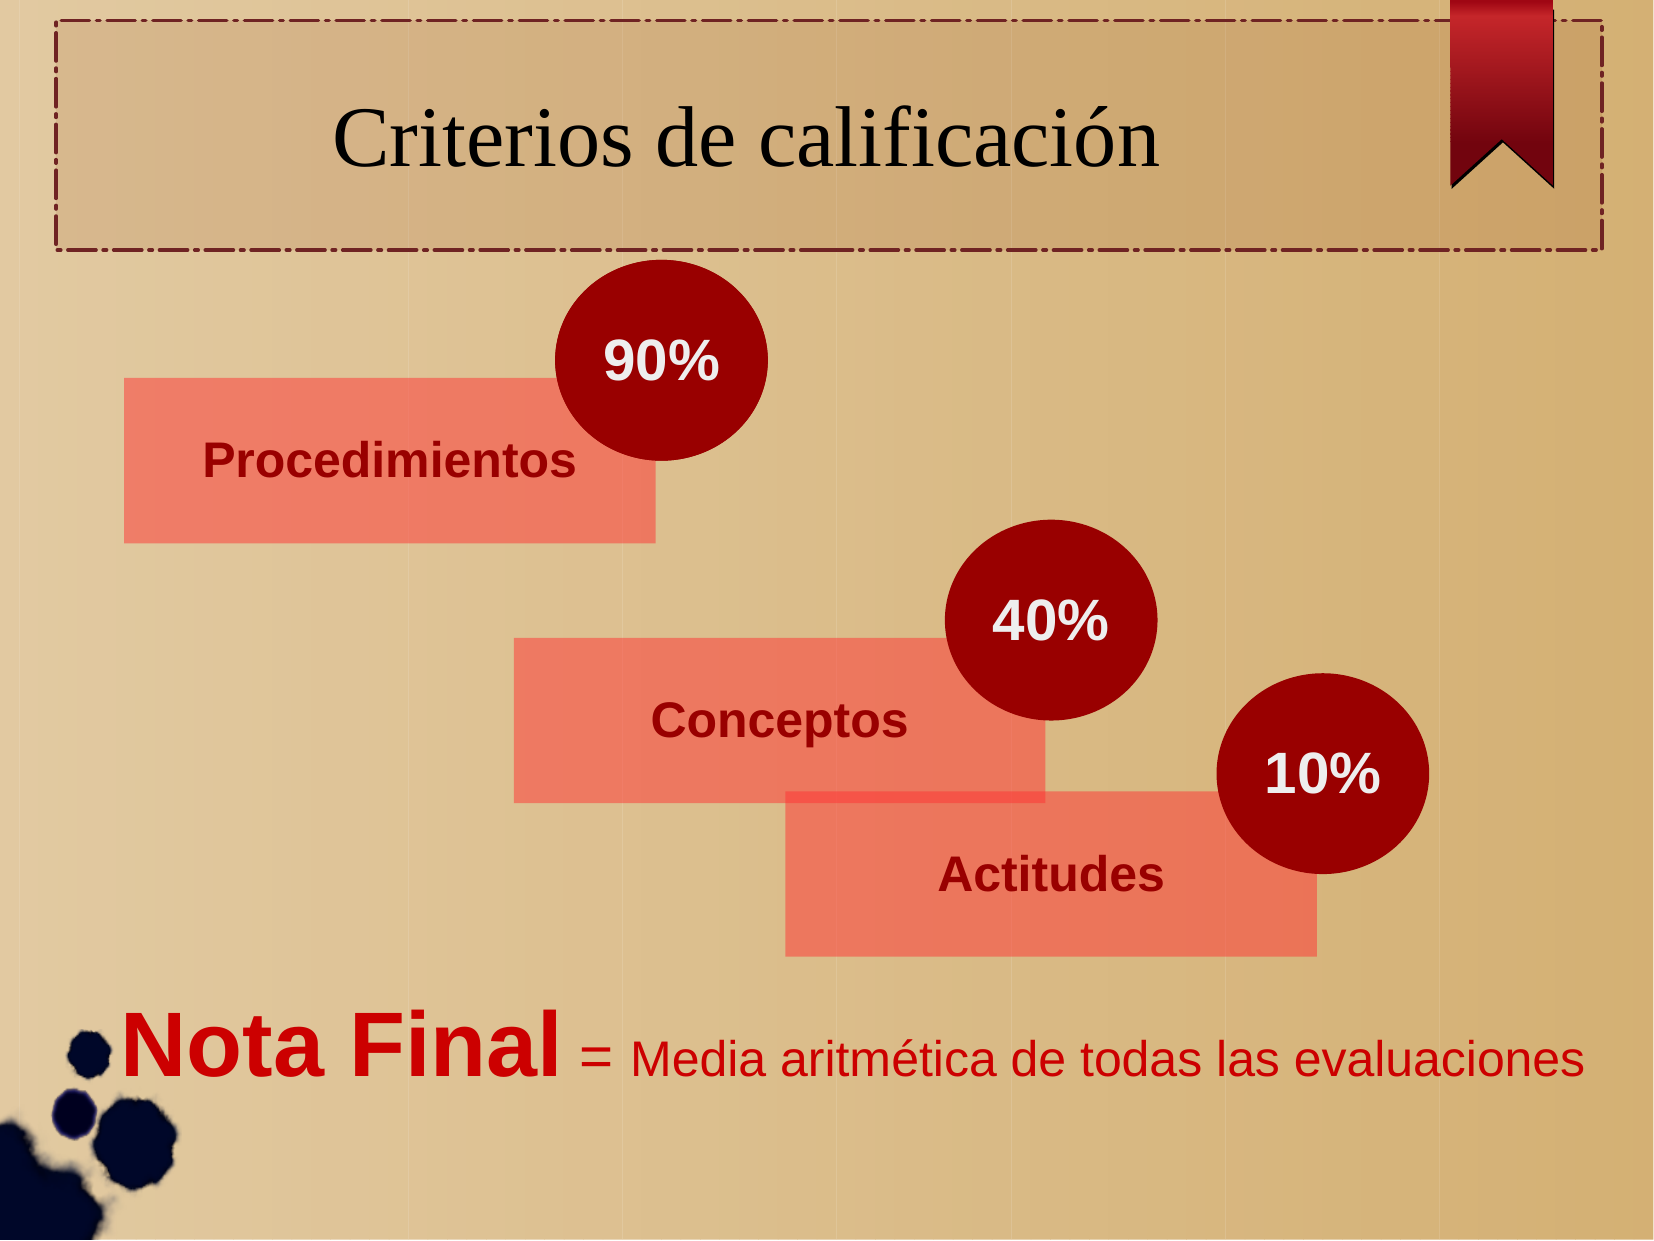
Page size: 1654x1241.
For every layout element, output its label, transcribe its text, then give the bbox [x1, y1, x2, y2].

text_box 10% [1216, 673, 1430, 875]
text_box Conceptos [513, 637, 1046, 804]
text_box Procedimientos [124, 377, 656, 544]
text_box Nota Final = Media aritmética de todas las evaluaciones [105, 986, 1601, 1104]
title Criterios de calificación [82, 47, 1412, 229]
text_box Actitudes [785, 791, 1317, 957]
text_box 40% [944, 519, 1158, 721]
text_box 90% [555, 259, 768, 461]
